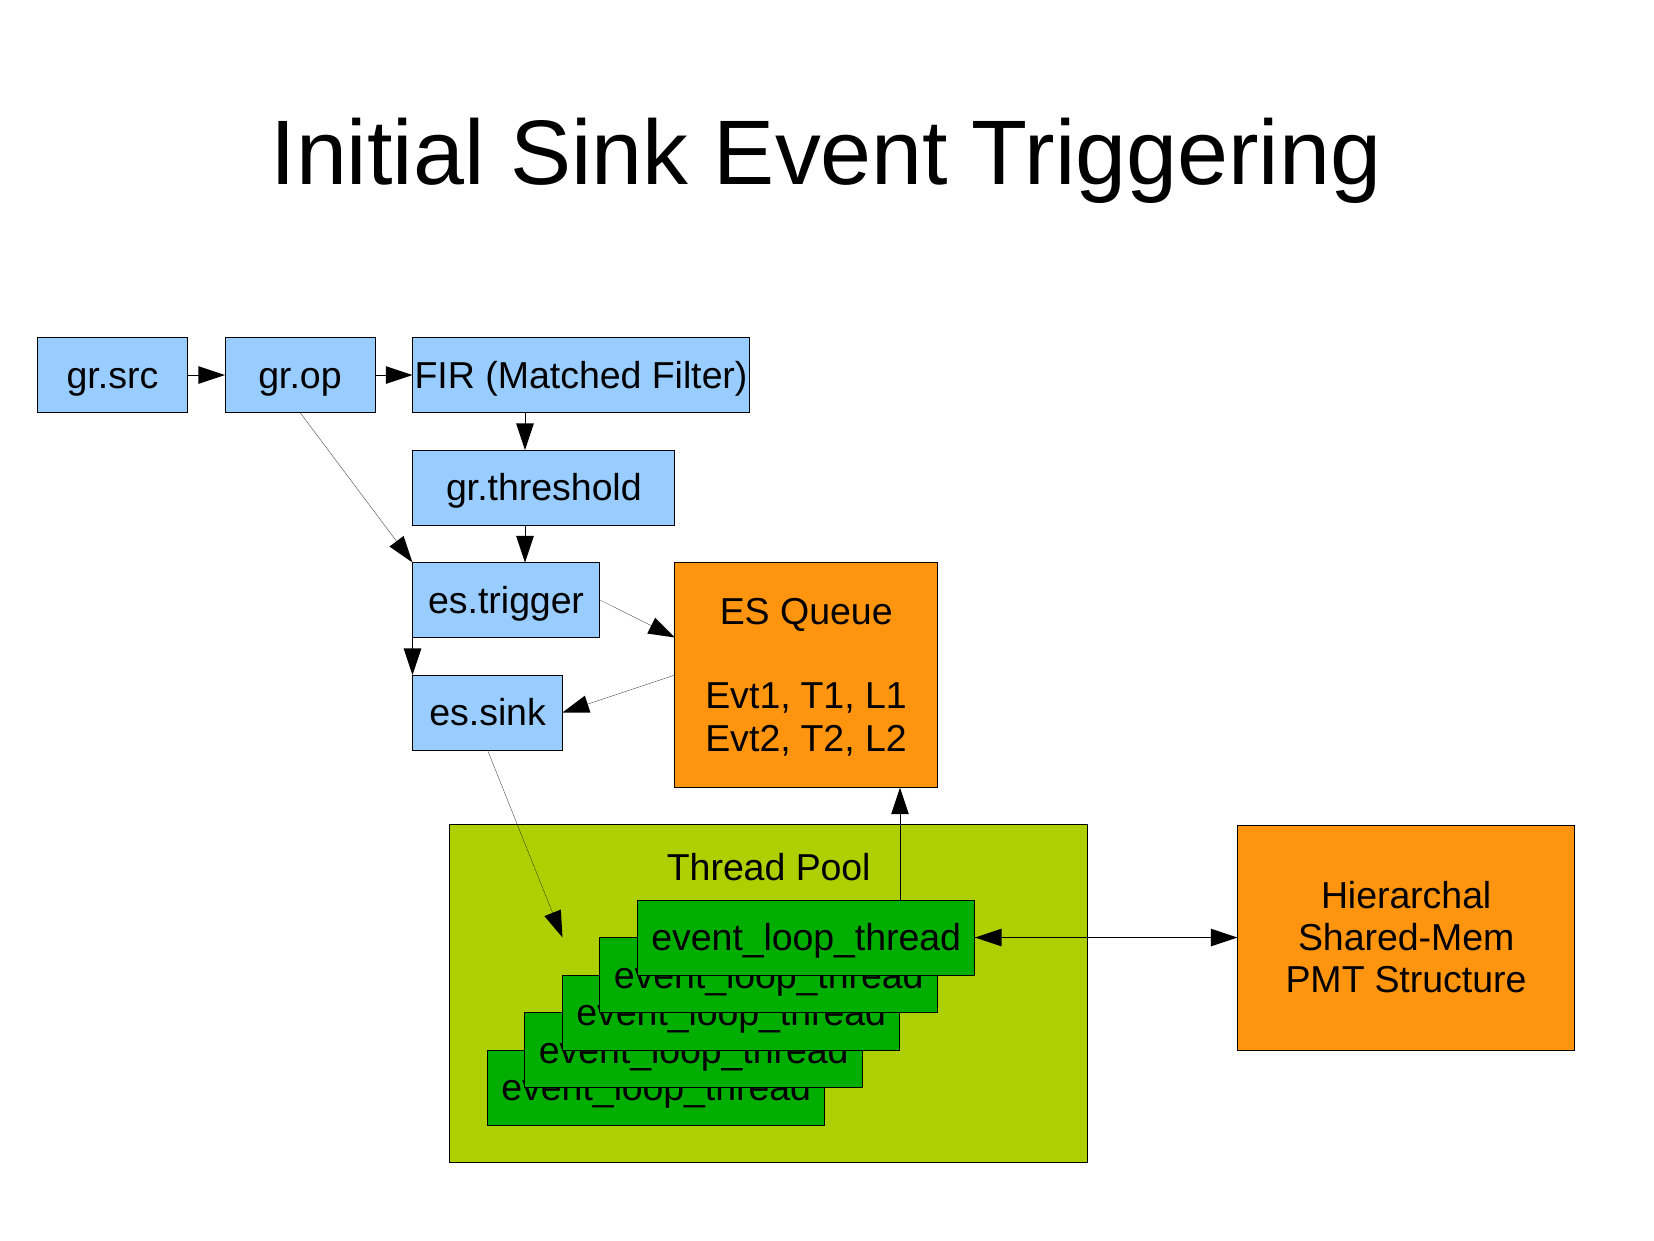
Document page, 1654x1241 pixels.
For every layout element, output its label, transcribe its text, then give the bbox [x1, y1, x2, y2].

text_box FIR (Matched Filter) [412, 337, 750, 413]
text_box event_loop_thread [599, 937, 938, 1013]
text_box es.trigger [412, 562, 600, 638]
text_box ES Queue Evt1, T1, L1 Evt2, T2, L2 [674, 562, 938, 788]
text_box gr.op [225, 337, 376, 413]
text_box gr.threshold [412, 450, 675, 526]
text_box es.sink [412, 675, 563, 751]
title Initial Sink Event Triggering [82, 49, 1571, 257]
text_box event_loop_thread [487, 1050, 825, 1126]
text_box Thread Pool [901, 824, 1088, 937]
text_box Thread Pool [449, 824, 1088, 1163]
text_box event_loop_thread [562, 975, 900, 1051]
text_box gr.src [37, 337, 188, 413]
text_box Hierarchal Shared-Mem PMT Structure [1237, 825, 1575, 1051]
text_box event_loop_thread [524, 1012, 863, 1088]
text_box event_loop_thread [637, 900, 975, 976]
